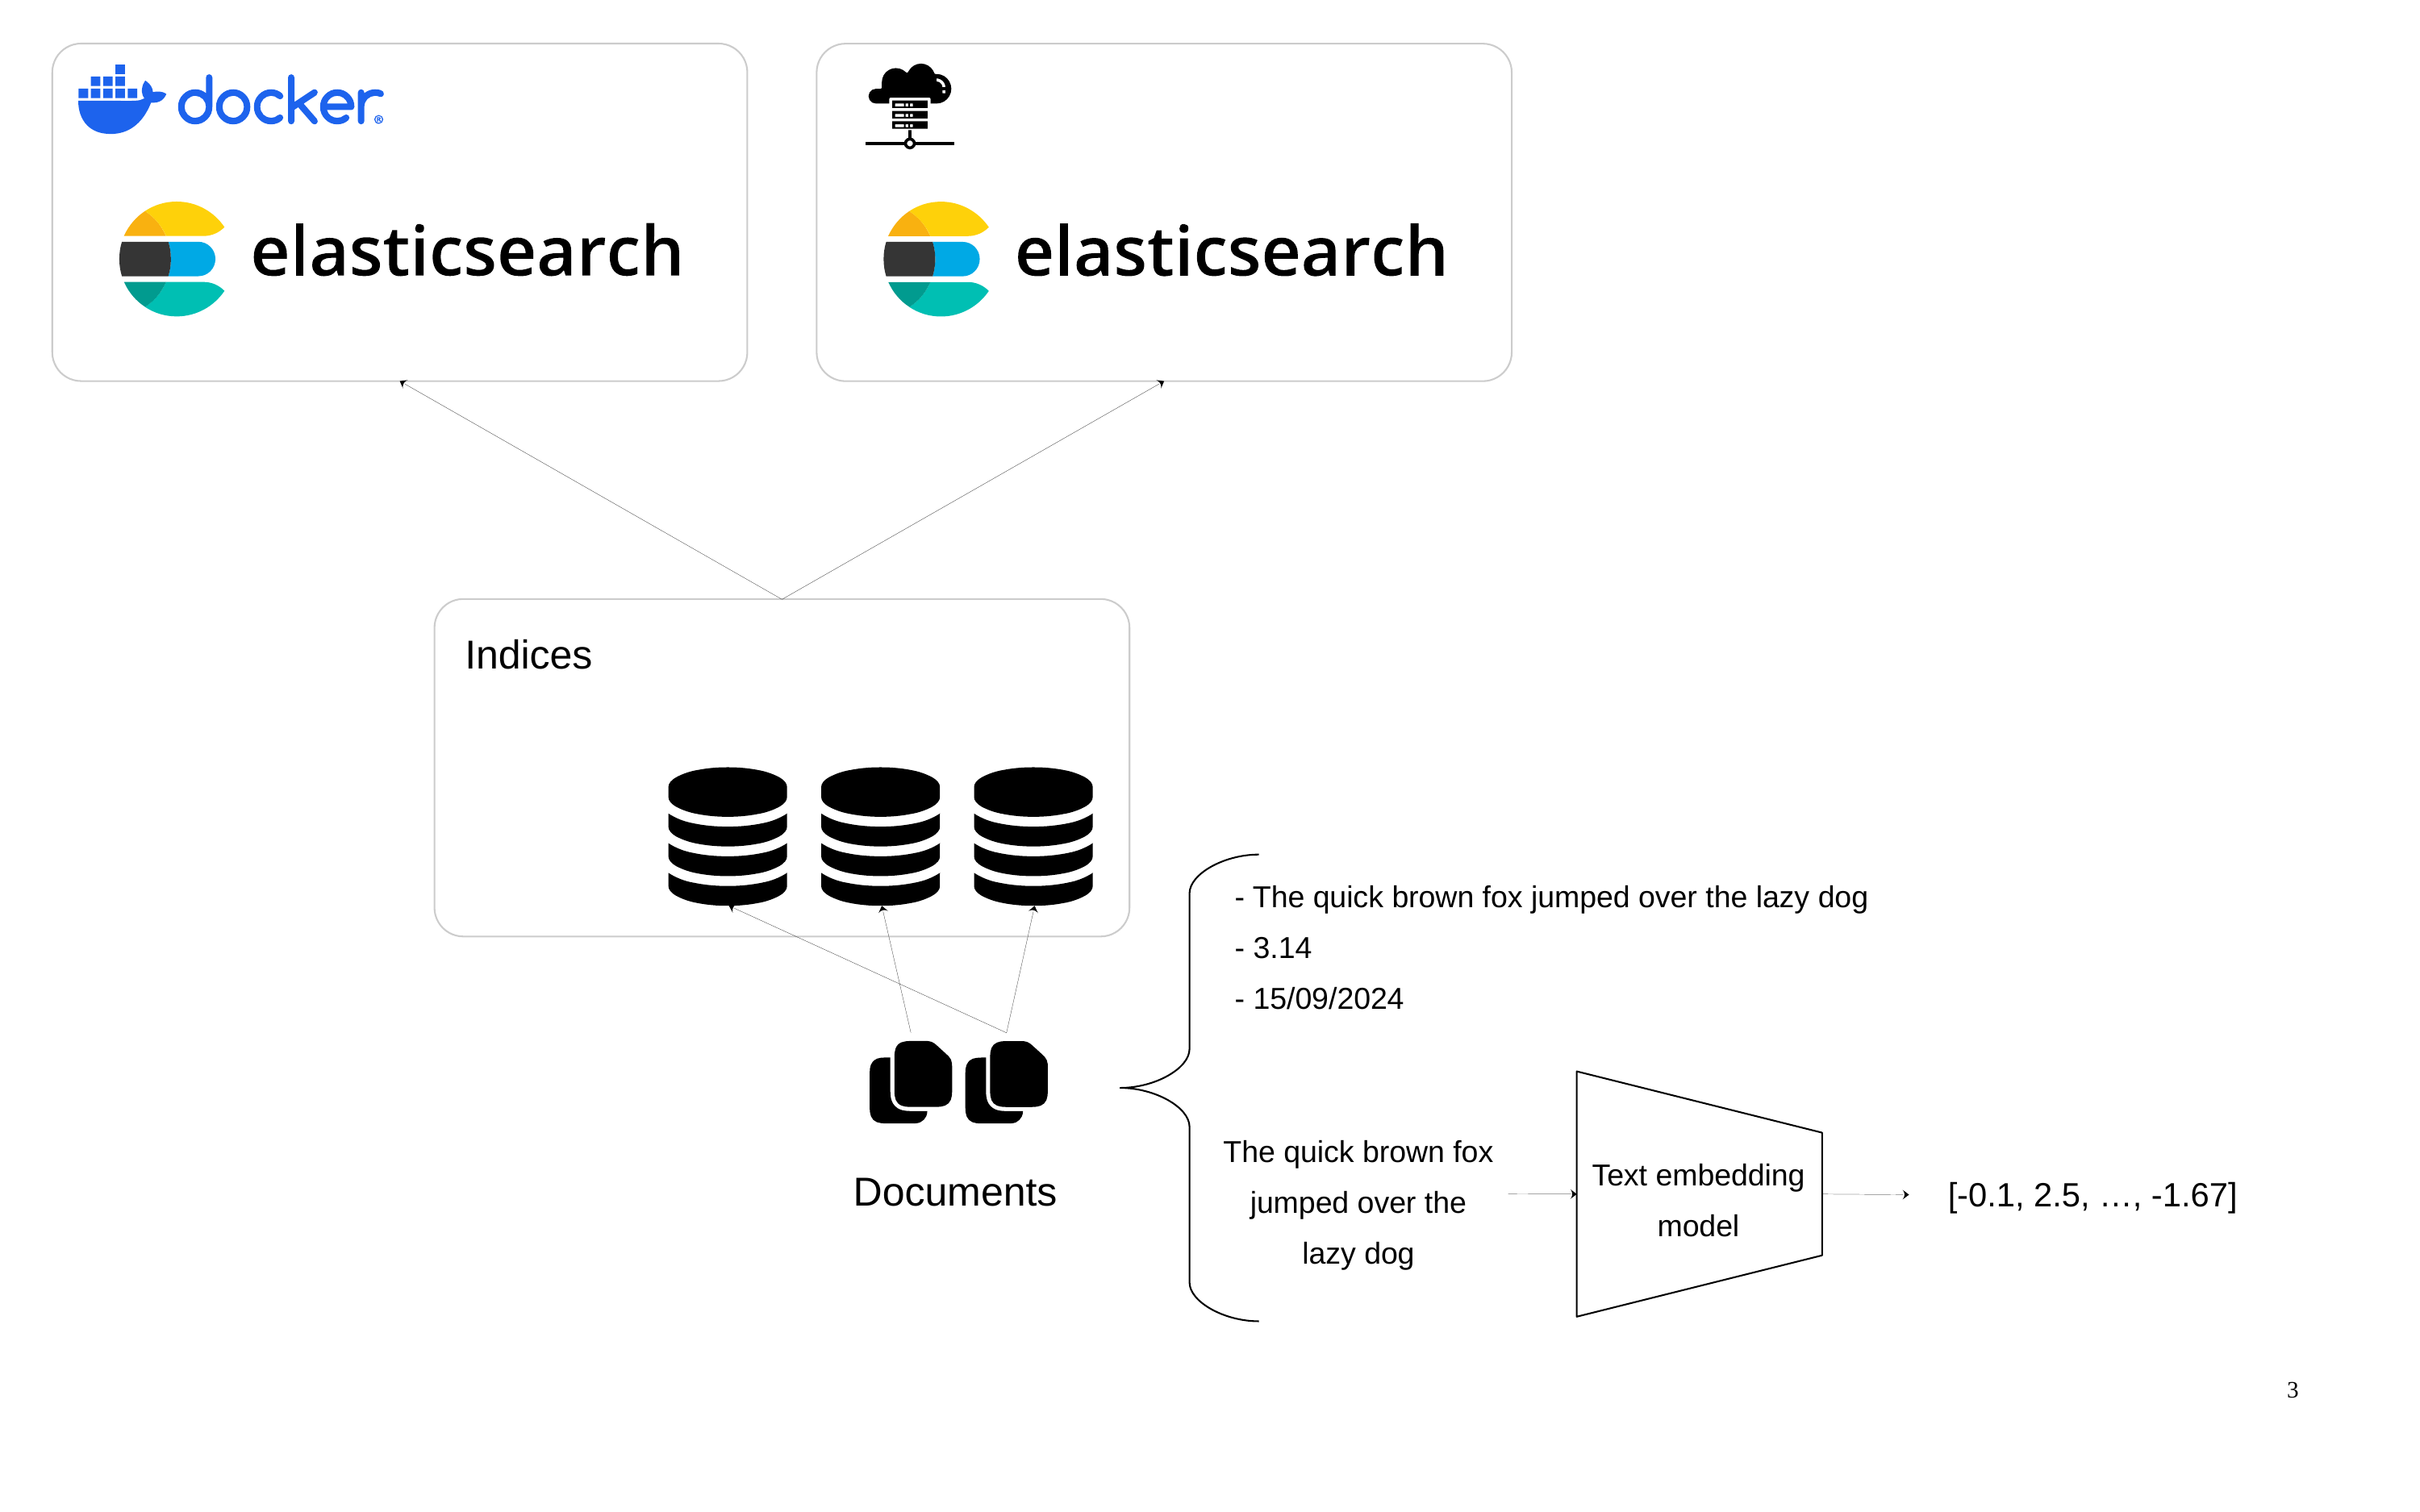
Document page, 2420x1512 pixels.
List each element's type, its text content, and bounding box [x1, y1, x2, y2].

picture [862, 57, 958, 152]
text_box The quick brown fox jumped over the lazy dog [1208, 1111, 1508, 1277]
picture [965, 767, 1104, 906]
text_box [-0.1, 2.5, …, -1.67] [1909, 1151, 2277, 1239]
picture [812, 767, 952, 906]
picture [78, 65, 384, 135]
picture [861, 1032, 1057, 1132]
text_box Documents [841, 1146, 1070, 1239]
picture [659, 767, 799, 906]
text_box Text embedding model [1565, 1110, 1832, 1274]
text_box Indices [453, 608, 714, 701]
text_box - The quick brown fox jumped over the lazy dog - 3.14 - 15/09/2024 [1222, 857, 2120, 1085]
picture [104, 194, 695, 326]
picture [869, 194, 1460, 326]
